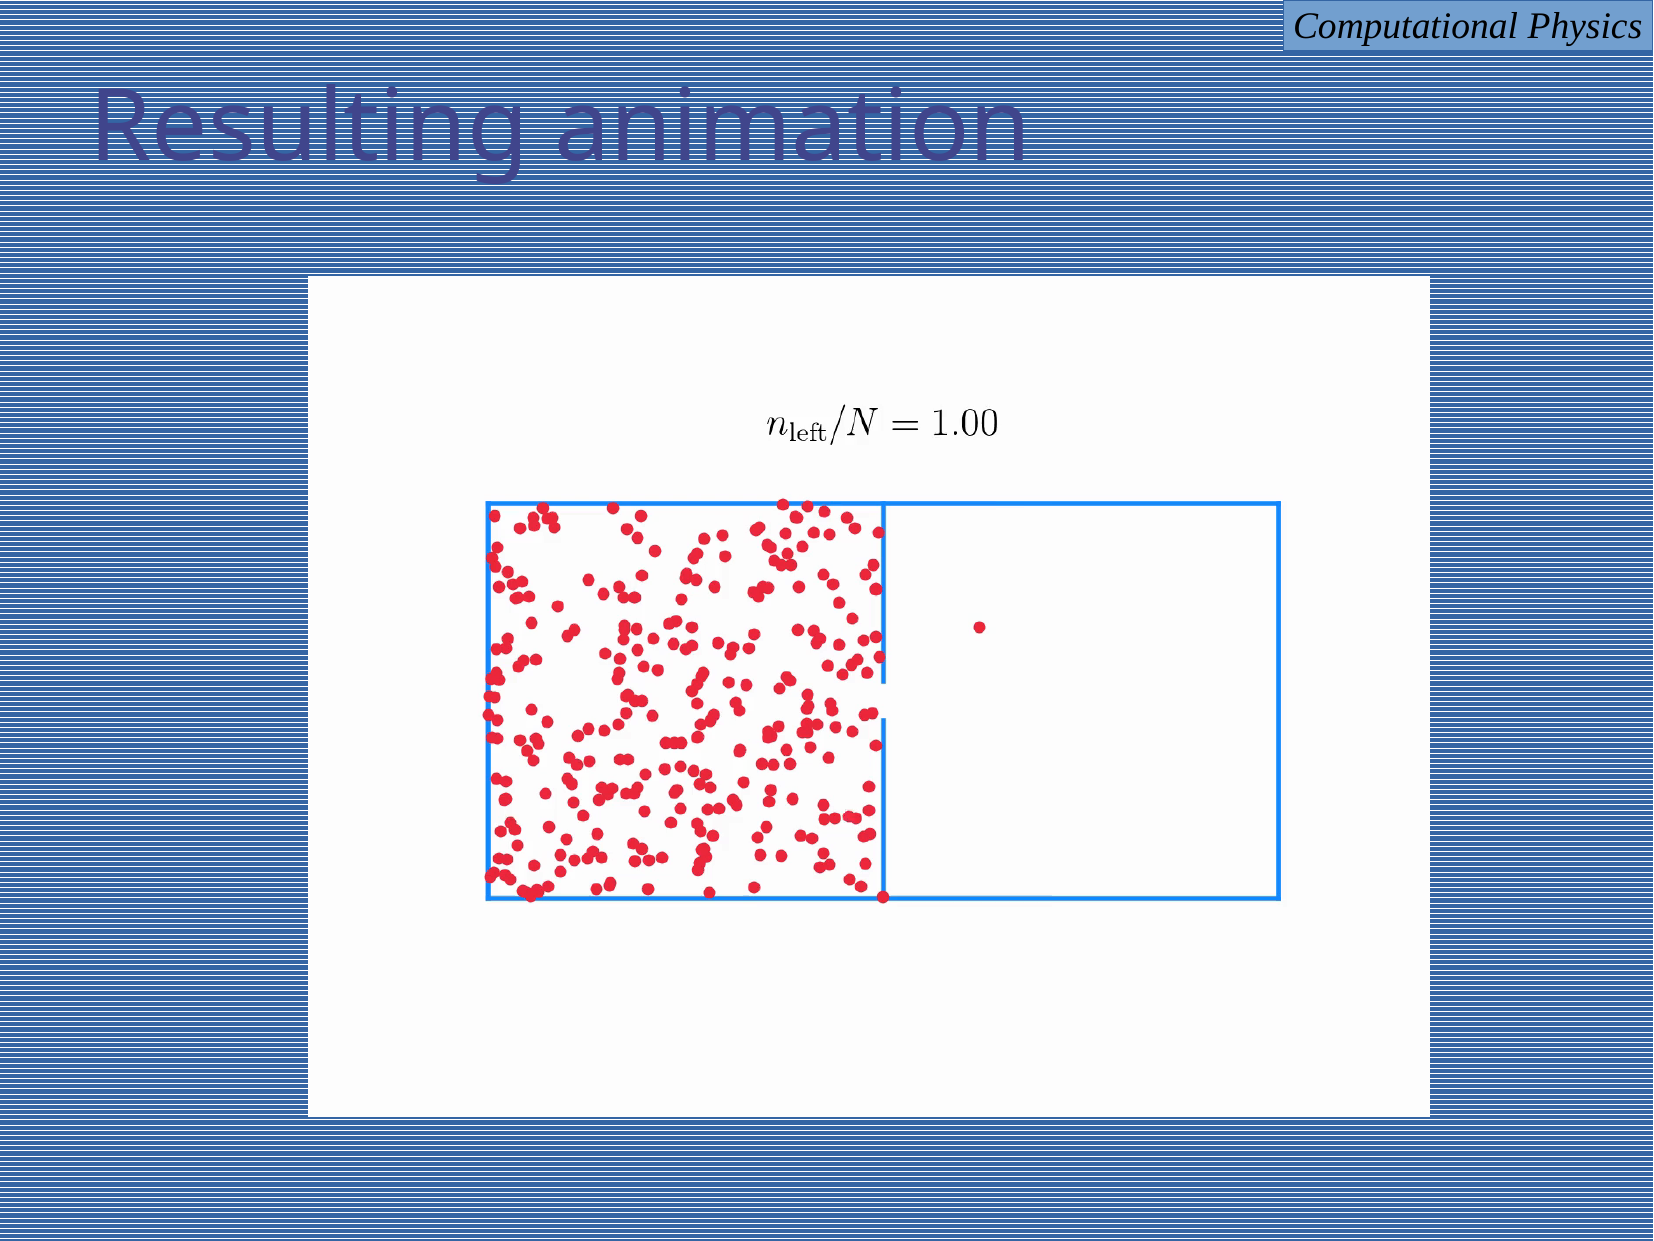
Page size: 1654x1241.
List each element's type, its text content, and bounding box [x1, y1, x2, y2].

text_box [308, 275, 1431, 1118]
text_box Resulting animation [74, 45, 1599, 215]
